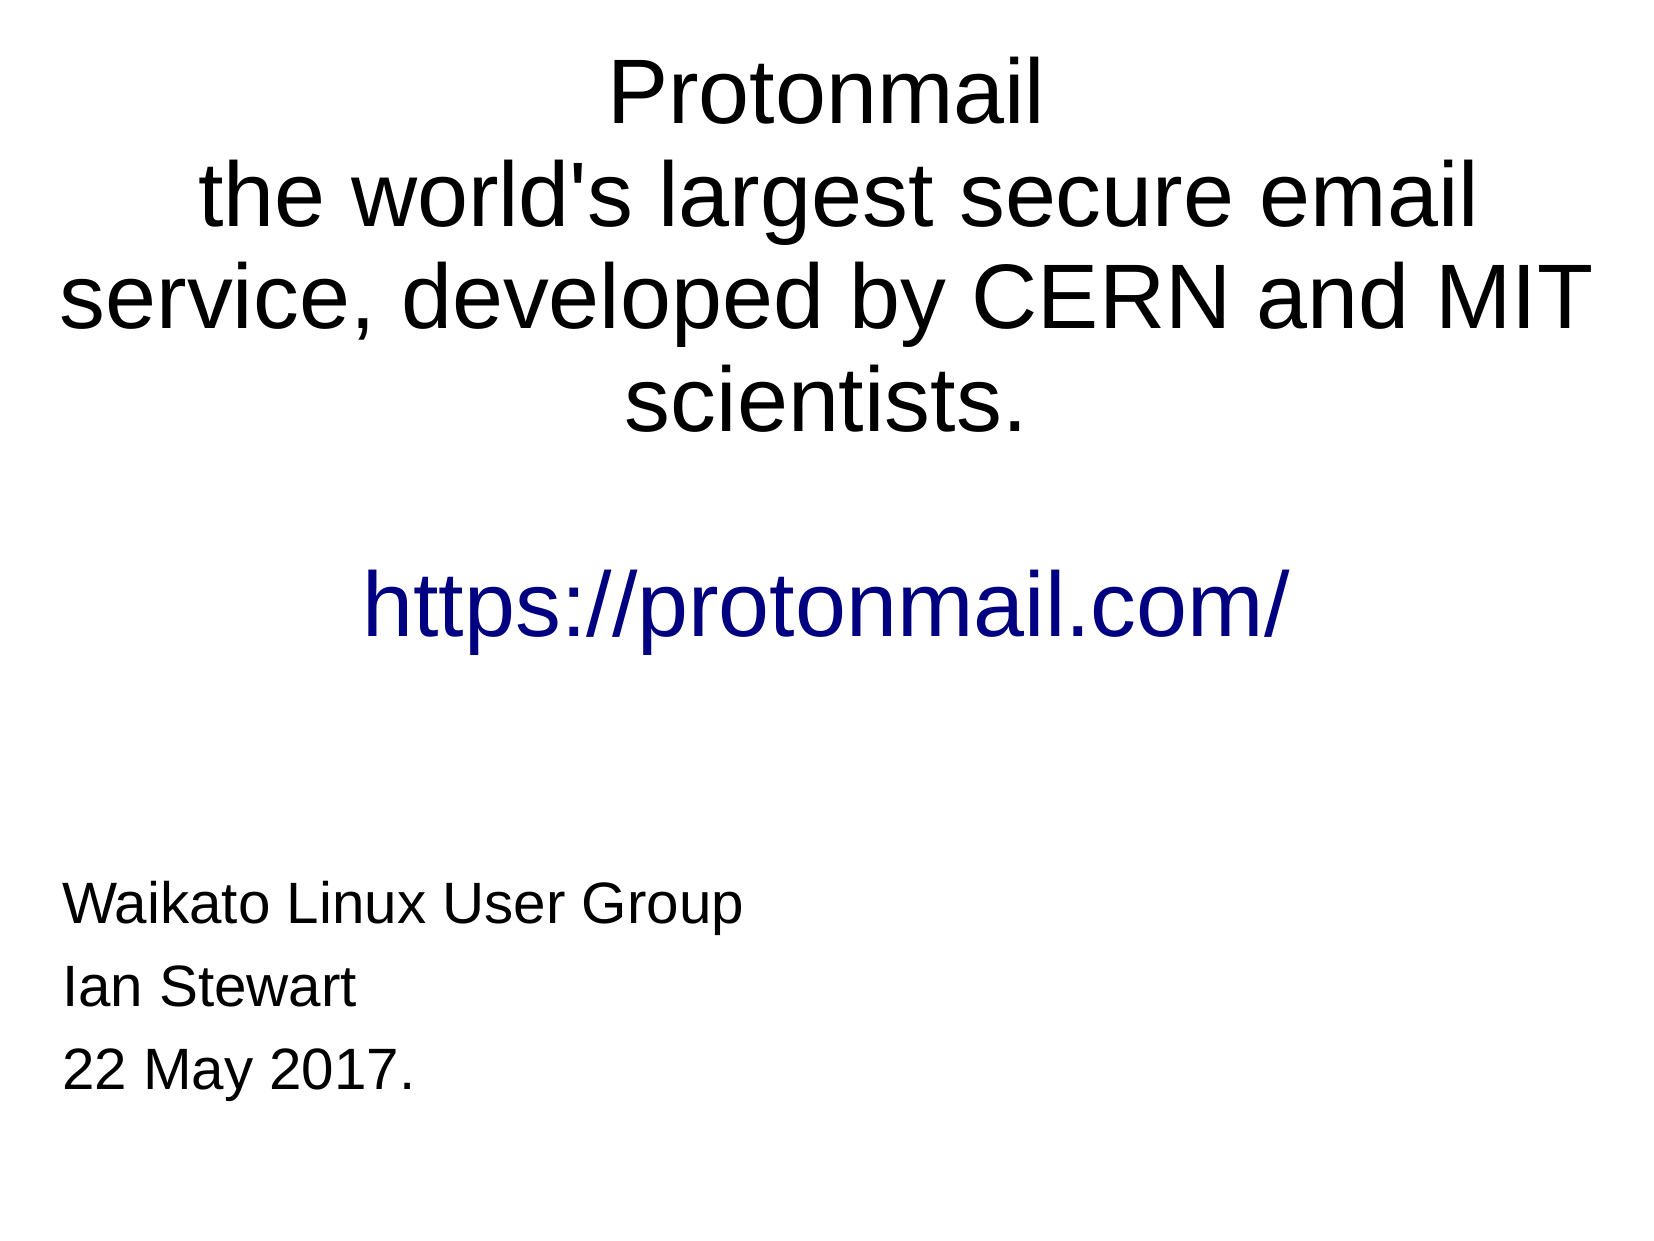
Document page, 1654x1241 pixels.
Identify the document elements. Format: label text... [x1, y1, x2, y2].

text_box Waikato Linux User Group Ian Stewart 22 May 2017. [47, 732, 1595, 1241]
title Protonmail the world's largest secure email service, developed by CERN and MIT scientists. https://protonmail.com/ [53, 40, 1601, 657]
